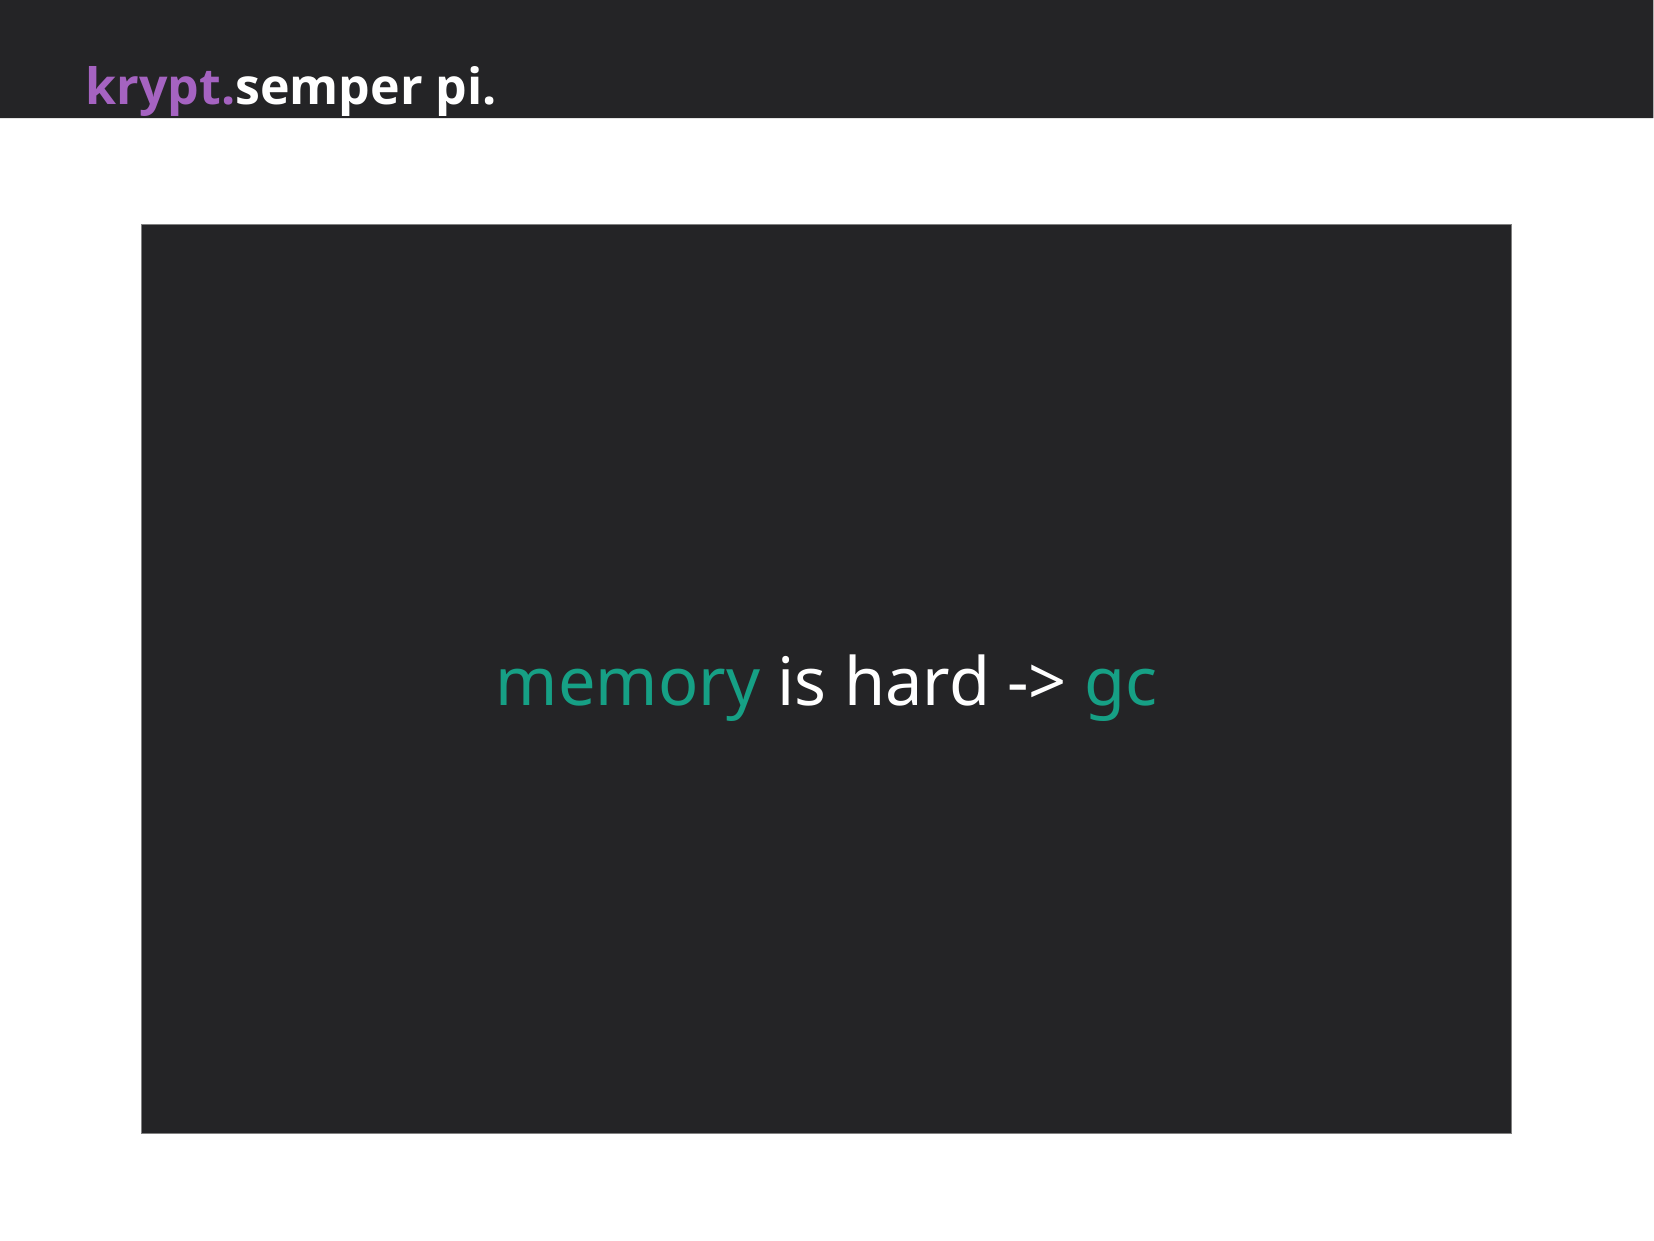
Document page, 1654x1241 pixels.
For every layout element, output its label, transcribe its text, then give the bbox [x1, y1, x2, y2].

text_box krypt.semper pi. [70, 43, 544, 119]
text_box [0, 0, 1654, 119]
text_box memory is hard -> gc [141, 224, 1512, 1134]
